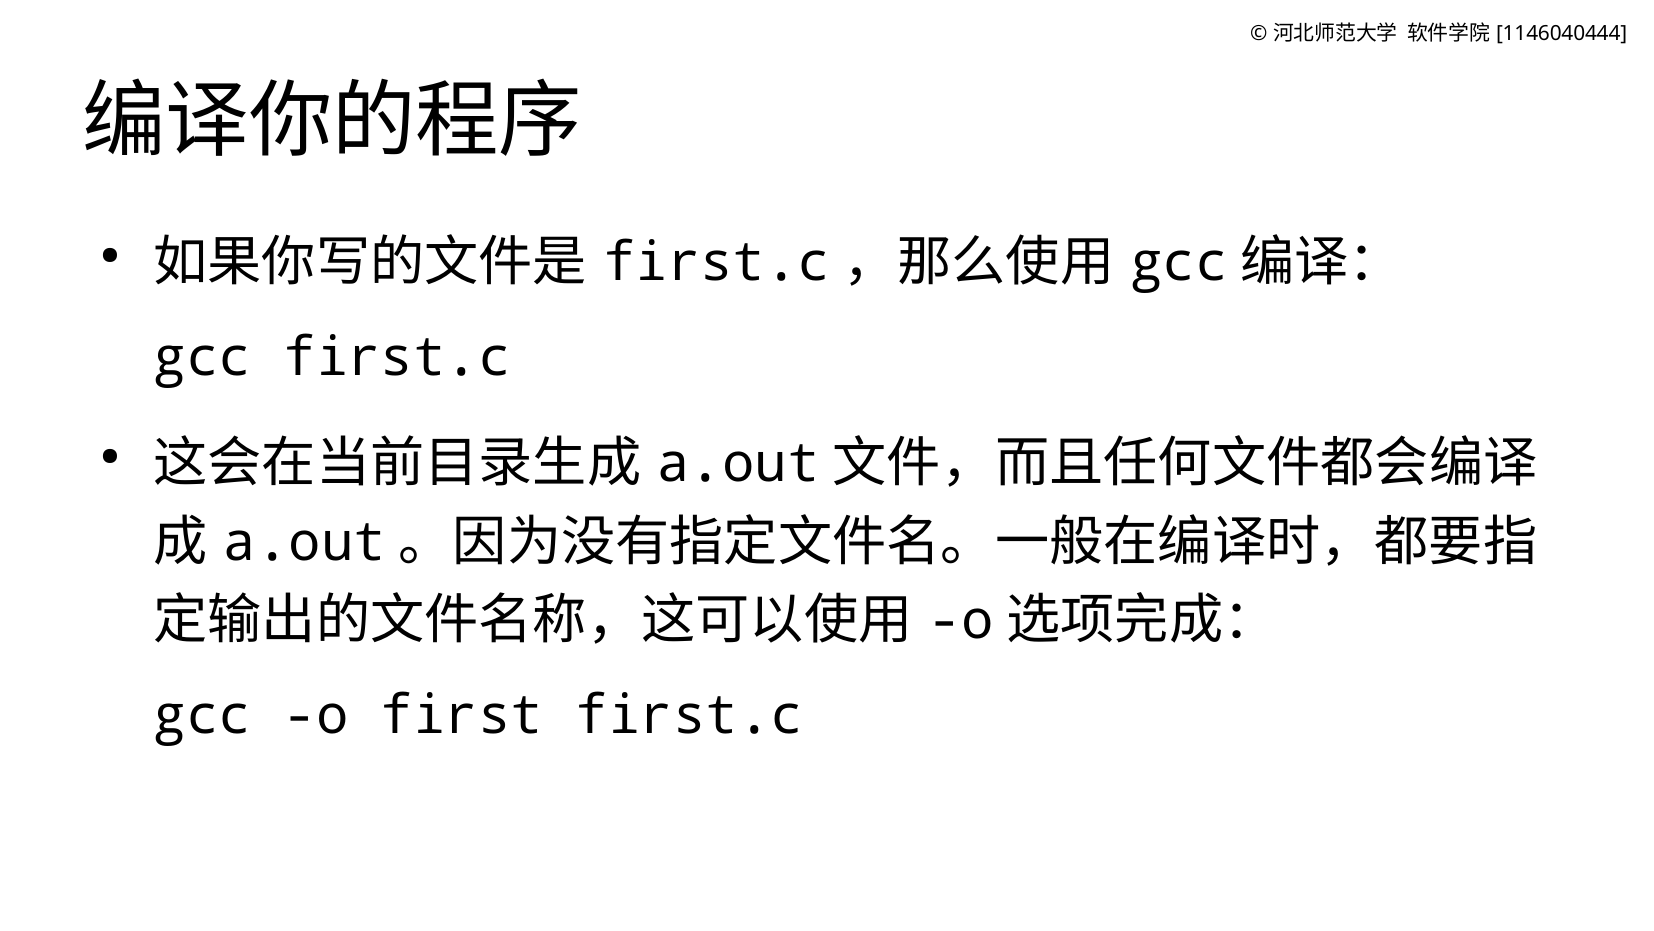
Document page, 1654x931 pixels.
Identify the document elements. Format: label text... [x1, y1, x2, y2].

title 编译你的程序 [82, 37, 1571, 189]
list 如果你写的文件是first.c，那么使用gcc编译： gcc first.c 这会在当前目录生成a.out文件，而且任何文件都会编译成a.out。因为没有指定文件名。一般在编译时，都要指定输出的文件名称，这可以使用-o选项完成： gcc -o first first.c [82, 217, 1571, 758]
